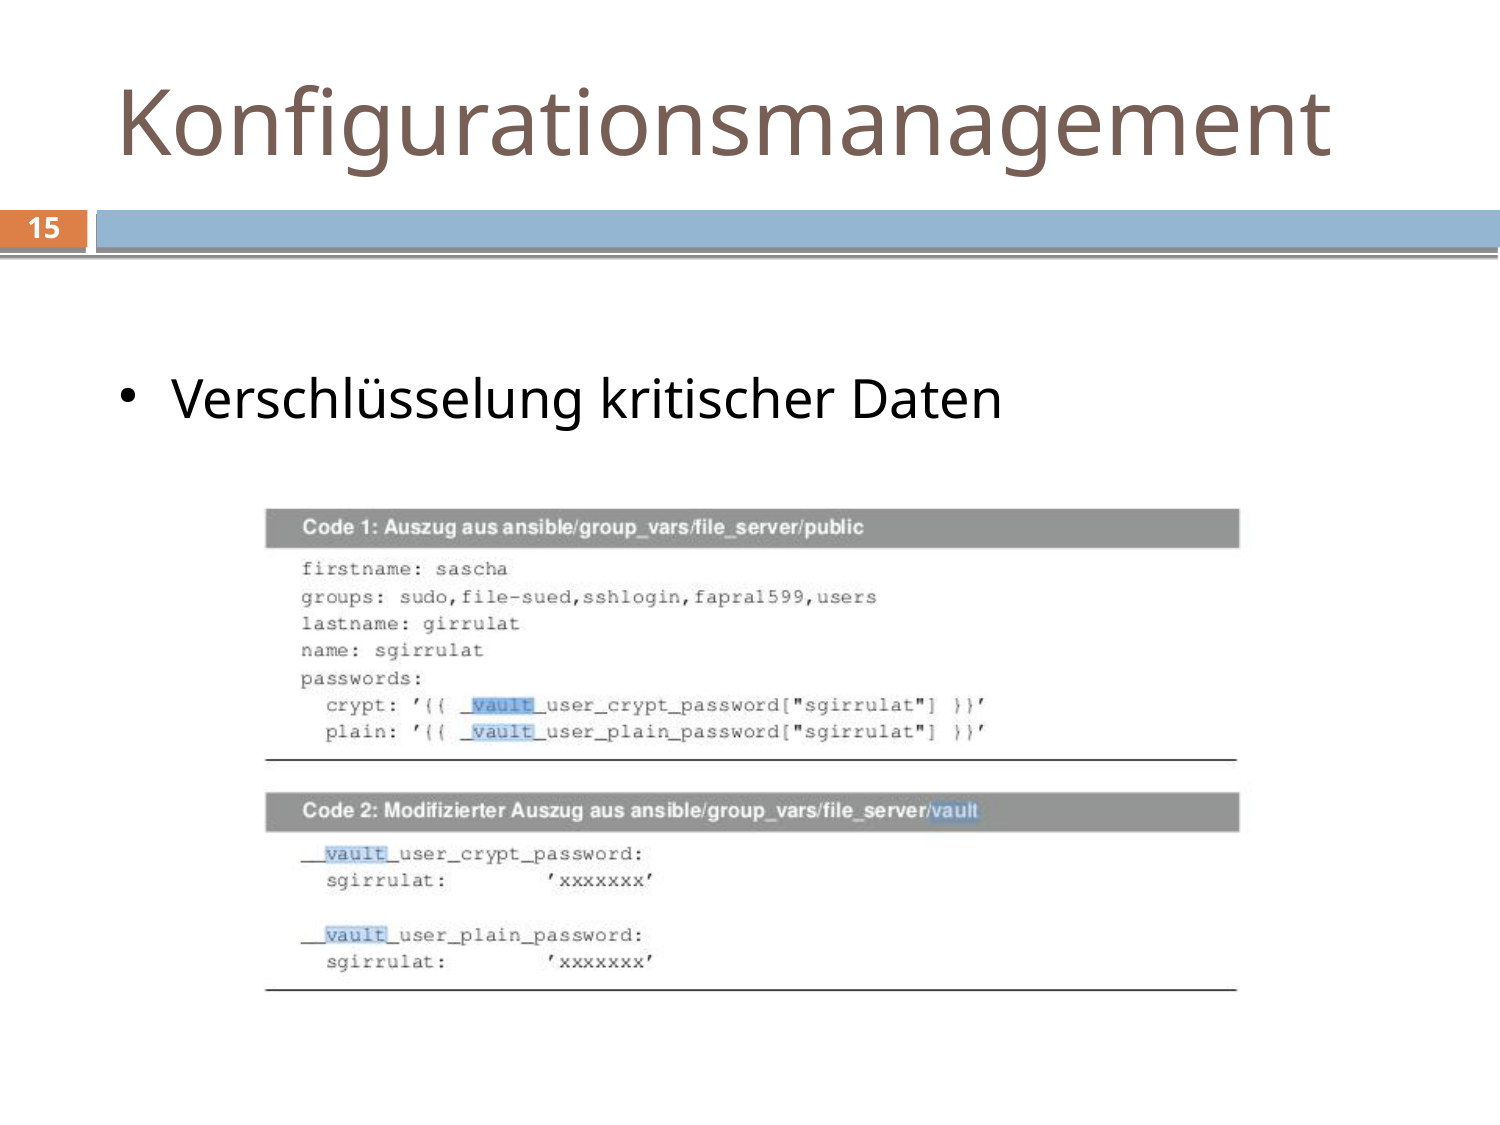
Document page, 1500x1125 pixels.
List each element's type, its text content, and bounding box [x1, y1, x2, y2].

list Verschlüsselung kritischer Daten [100, 262, 1438, 1000]
title Konfigurationsmanagement [100, 37, 1438, 200]
